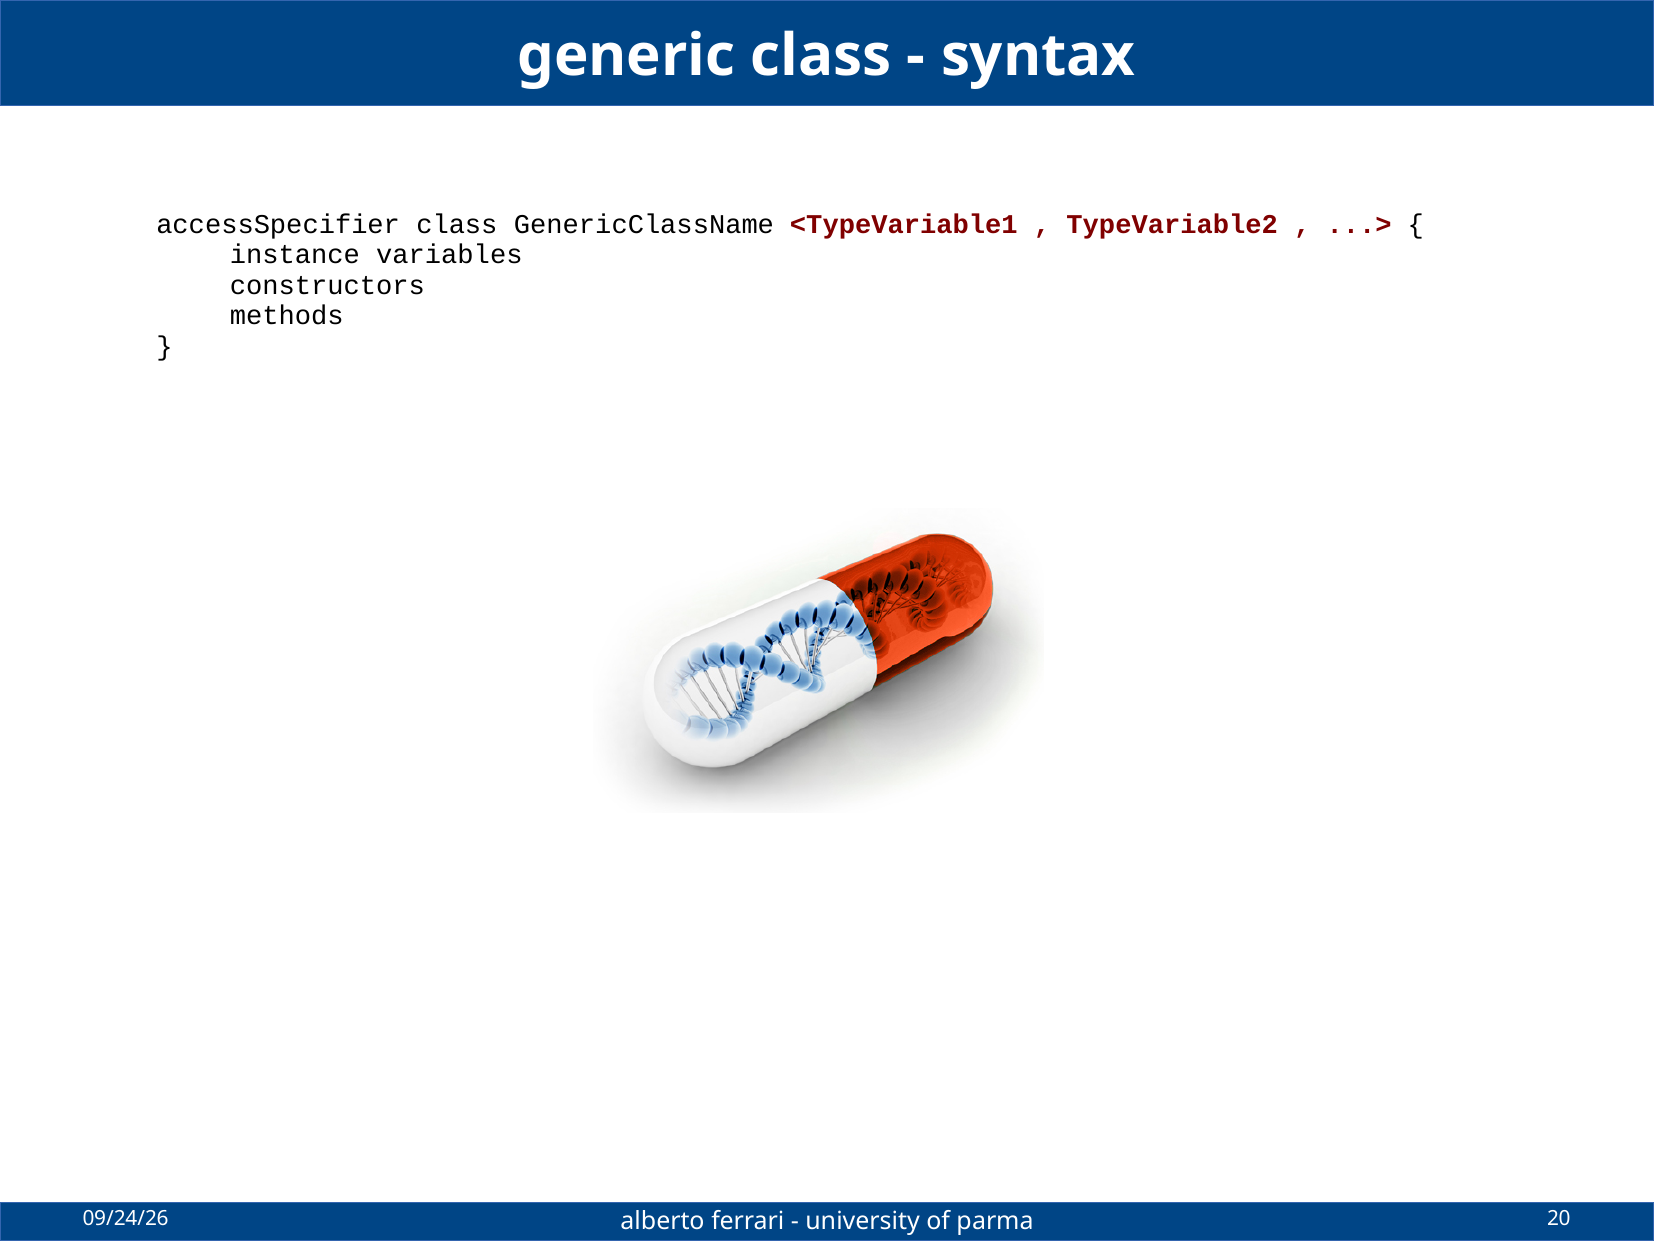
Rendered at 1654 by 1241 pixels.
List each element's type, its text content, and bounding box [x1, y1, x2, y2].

list accessSpecifier class GenericClassName <TypeVariable1 , TypeVariable2 , ...> { instance variables constructors methods } [82, 135, 1571, 855]
title generic class - syntax [0, 0, 1654, 106]
picture [480, 479, 1156, 841]
